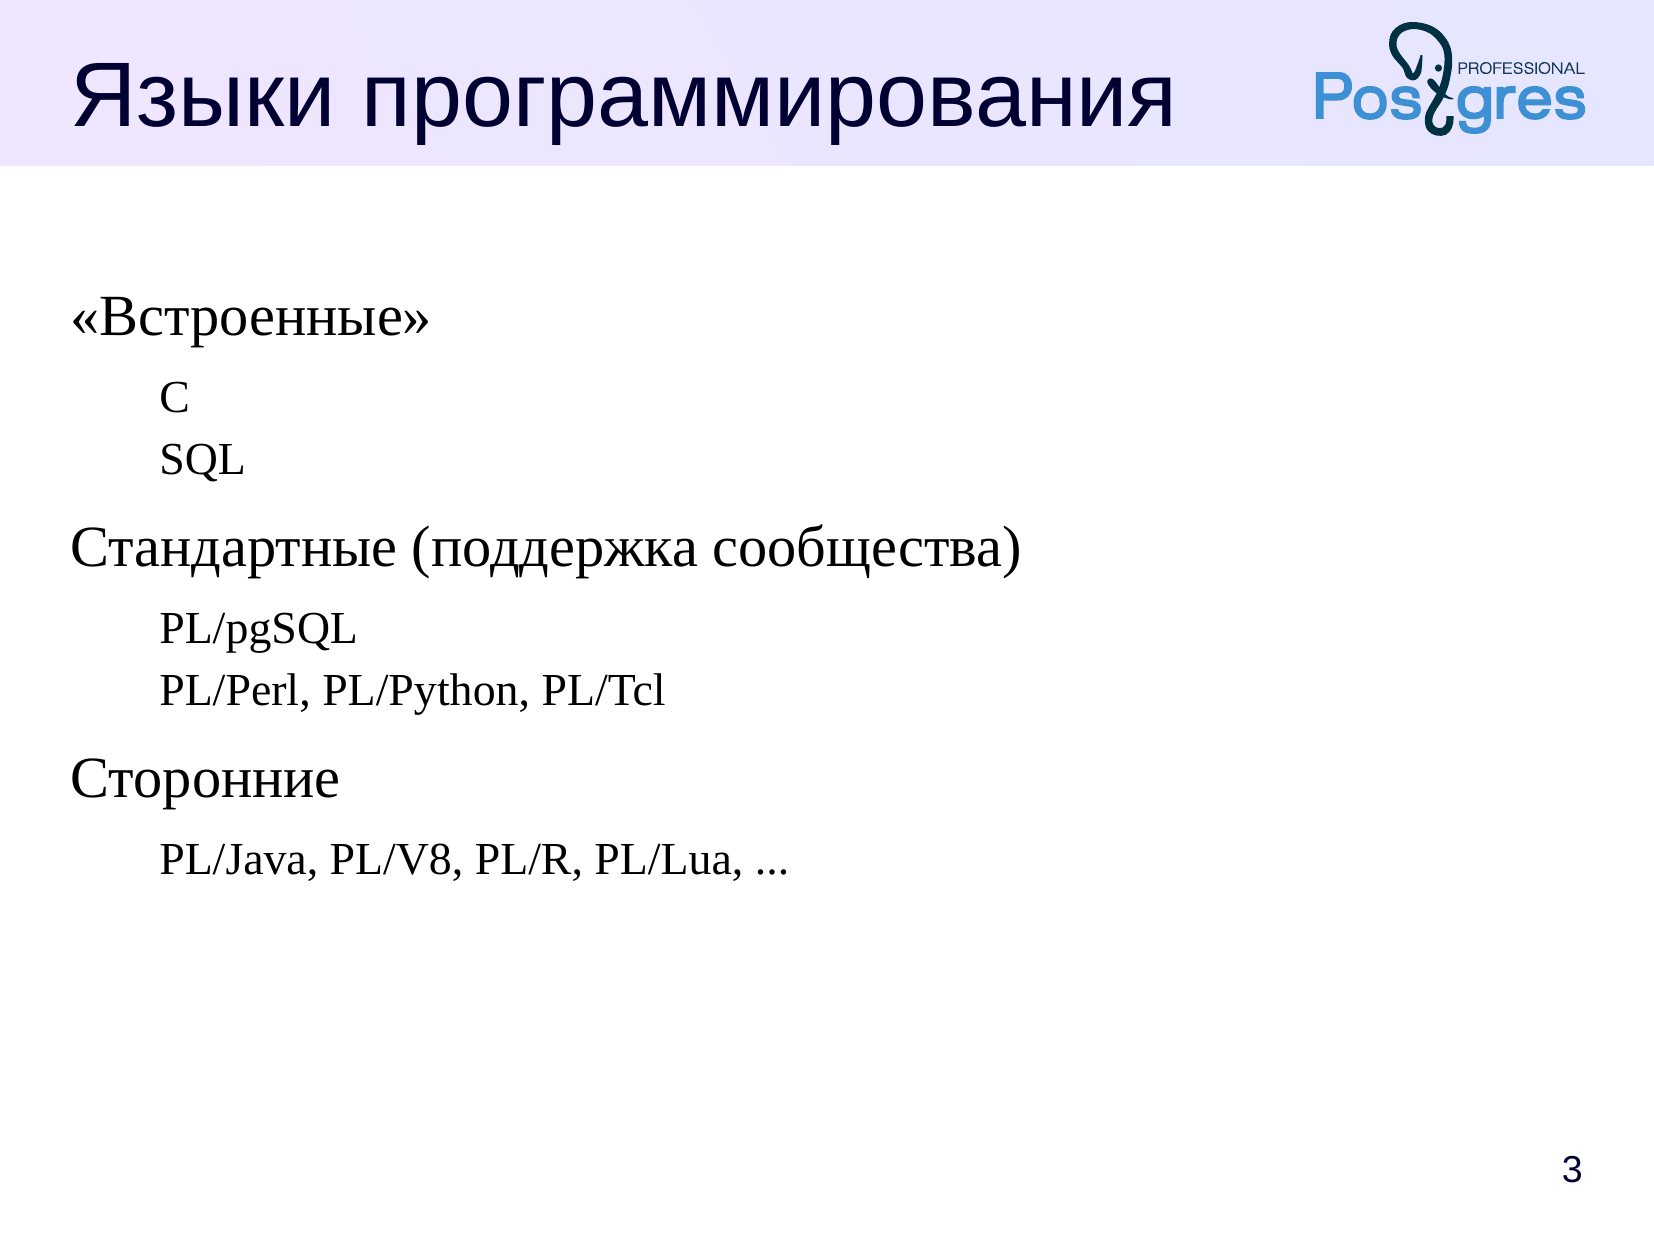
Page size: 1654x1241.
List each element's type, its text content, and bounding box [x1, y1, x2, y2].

list «Встроенные» C SQL Стандартные (поддержка сообщества) PL/pgSQL PL/Perl, PL/Python, PL/Tcl Сторонние PL/Java, PL/V8, PL/R, PL/Lua, ... [70, 283, 1583, 1141]
title Языки программирования [70, 43, 1241, 147]
